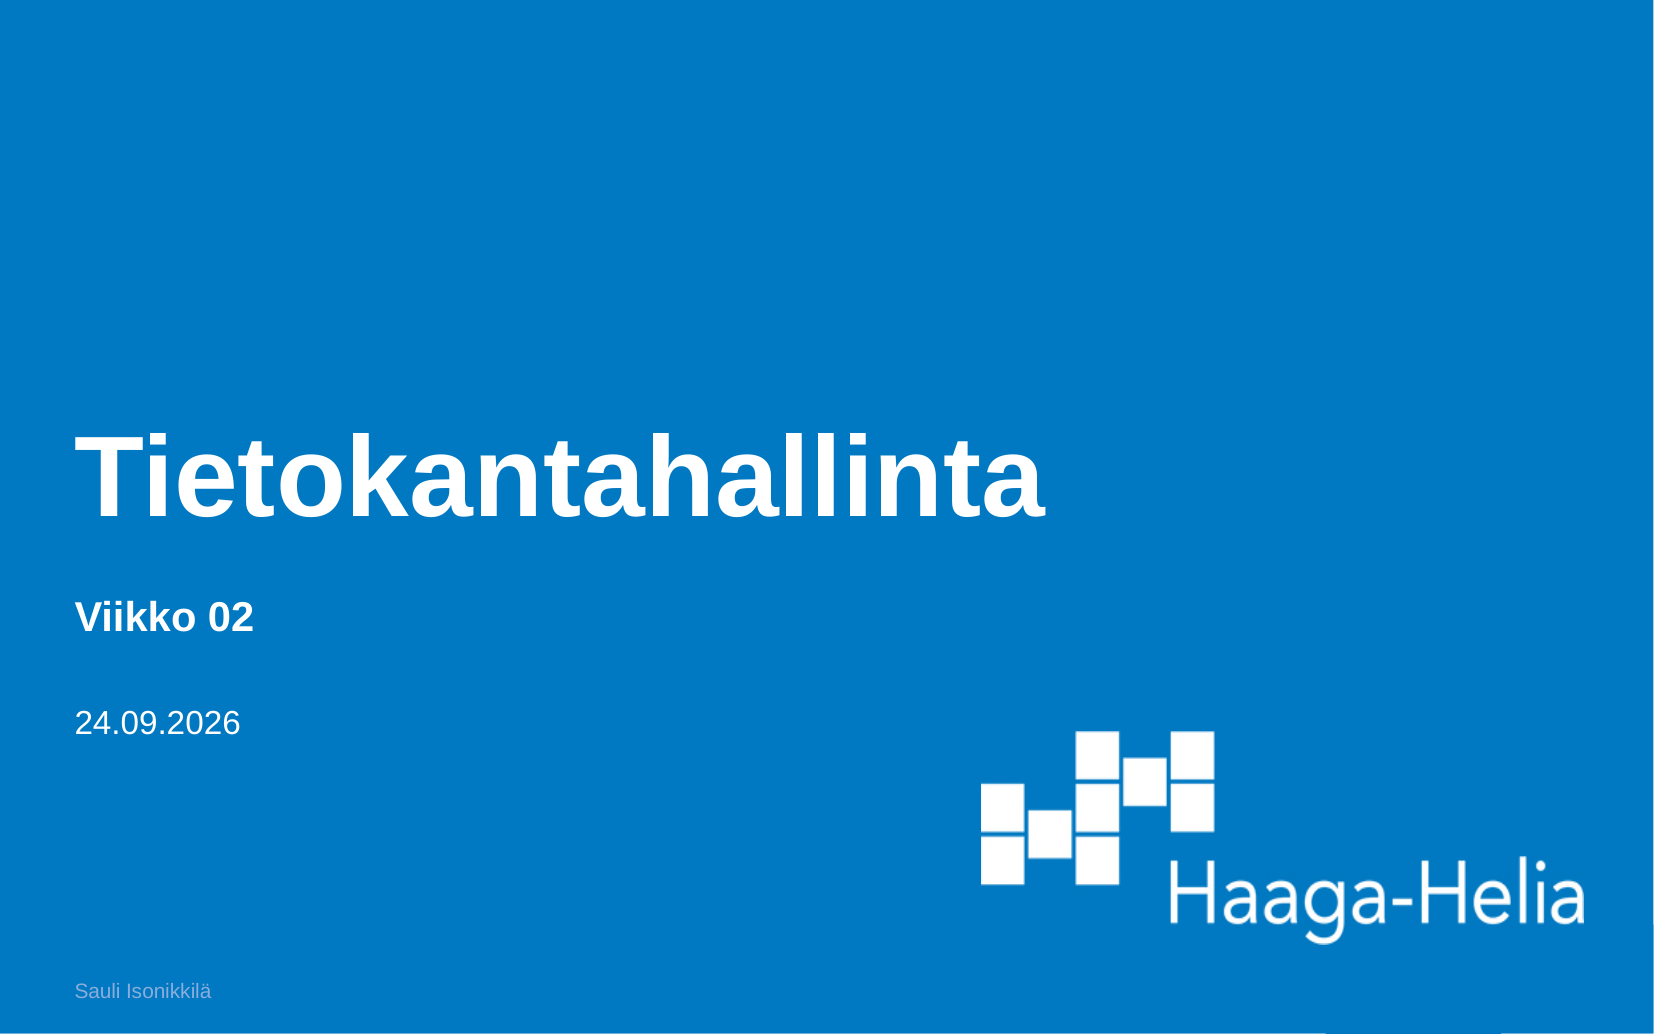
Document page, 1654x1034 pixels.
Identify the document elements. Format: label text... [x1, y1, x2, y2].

footer Sauli Isonikkilä [74, 947, 1326, 1003]
picture [981, 731, 1584, 945]
slide_number 07.02.2024 [74, 685, 486, 741]
list Viikko 02 [74, 595, 1584, 684]
title Tietokantahallinta [74, 267, 1584, 540]
